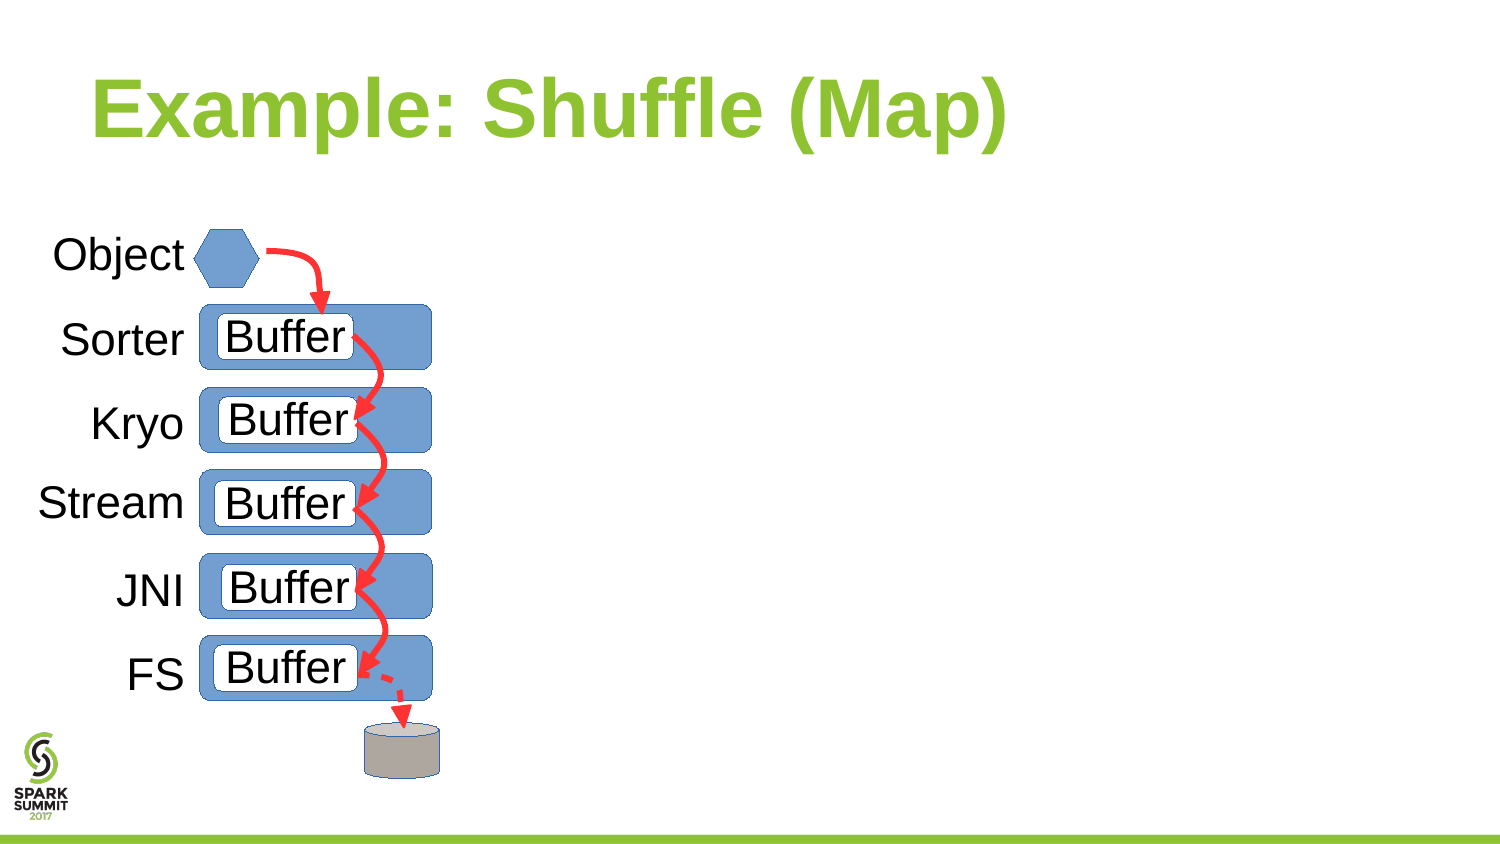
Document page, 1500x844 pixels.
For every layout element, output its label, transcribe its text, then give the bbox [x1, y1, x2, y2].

picture [13, 731, 69, 833]
title Example: Shuffle (Map) [75, 33, 1425, 175]
text_box [200, 553, 378, 619]
text_box Sorter [19, 306, 200, 373]
text_box [324, 304, 432, 370]
text_box [200, 469, 379, 535]
title How fast is this? [364, 722, 440, 737]
text_box [364, 730, 440, 779]
text_box Buffer [221, 564, 357, 611]
text_box [358, 387, 432, 453]
text_box [200, 387, 378, 453]
text_box [363, 553, 433, 619]
text_box JNI [75, 557, 200, 624]
text_box Buffer [214, 480, 356, 527]
text_box [200, 635, 433, 701]
text_box Buffer [213, 644, 358, 692]
text_box Object [15, 221, 200, 288]
text_box [200, 229, 260, 288]
text_box Buffer [217, 313, 354, 360]
text_box Kryo [0, 390, 200, 457]
text_box Buffer [218, 396, 358, 444]
text_box [200, 304, 376, 370]
text_box [360, 469, 432, 535]
text_box Stream [15, 469, 200, 536]
text_box FS [45, 641, 200, 708]
